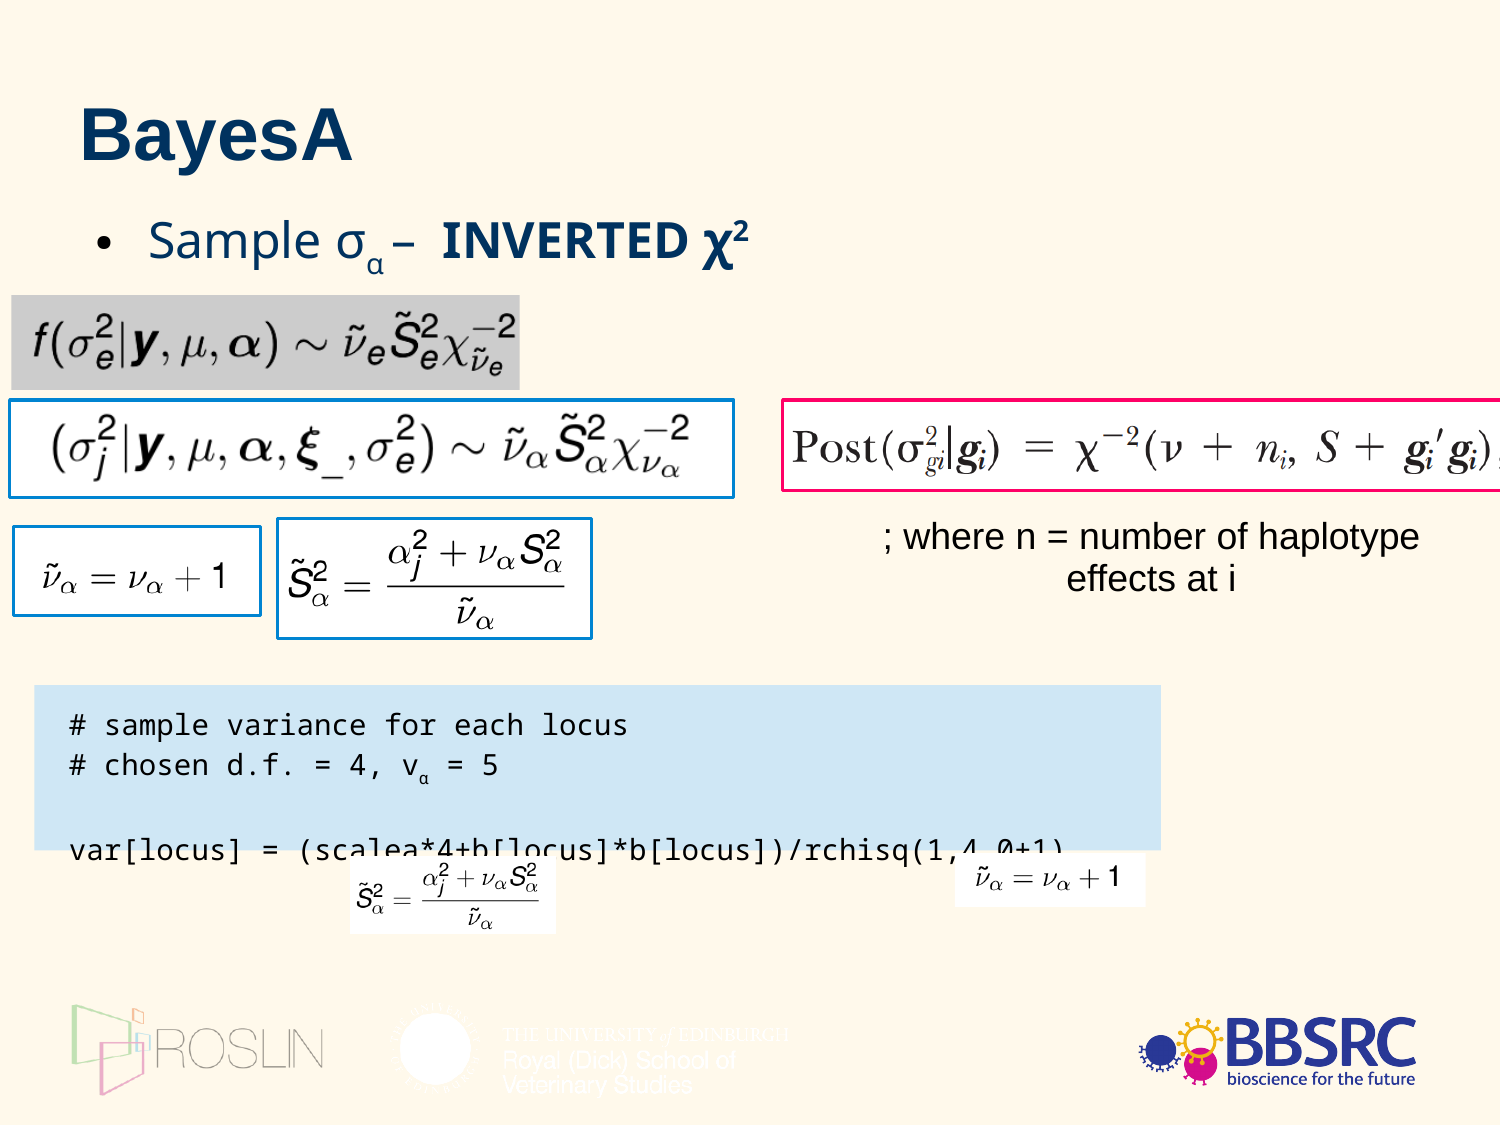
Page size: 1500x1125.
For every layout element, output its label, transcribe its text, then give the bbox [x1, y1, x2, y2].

list Sample σα – INVERTED χ2 [62, 200, 1425, 975]
title BayesA [64, 78, 1425, 185]
picture [278, 519, 590, 637]
text_box ; where n = number of haplotype effects at i [826, 507, 1477, 619]
picture [15, 527, 260, 615]
text_box # sample variance for each locus # chosen d.f. = 4, vα = 5 var[locus] = (scalea*4+b[locus]*b[locus])/rchisq(1,4.0+1) [54, 696, 1166, 854]
picture [1137, 1014, 1416, 1092]
picture [350, 856, 556, 934]
picture [64, 975, 336, 1118]
picture [11, 295, 520, 390]
text_box [34, 685, 1161, 851]
picture [784, 401, 1500, 490]
picture [11, 401, 733, 497]
picture [954, 853, 1146, 907]
